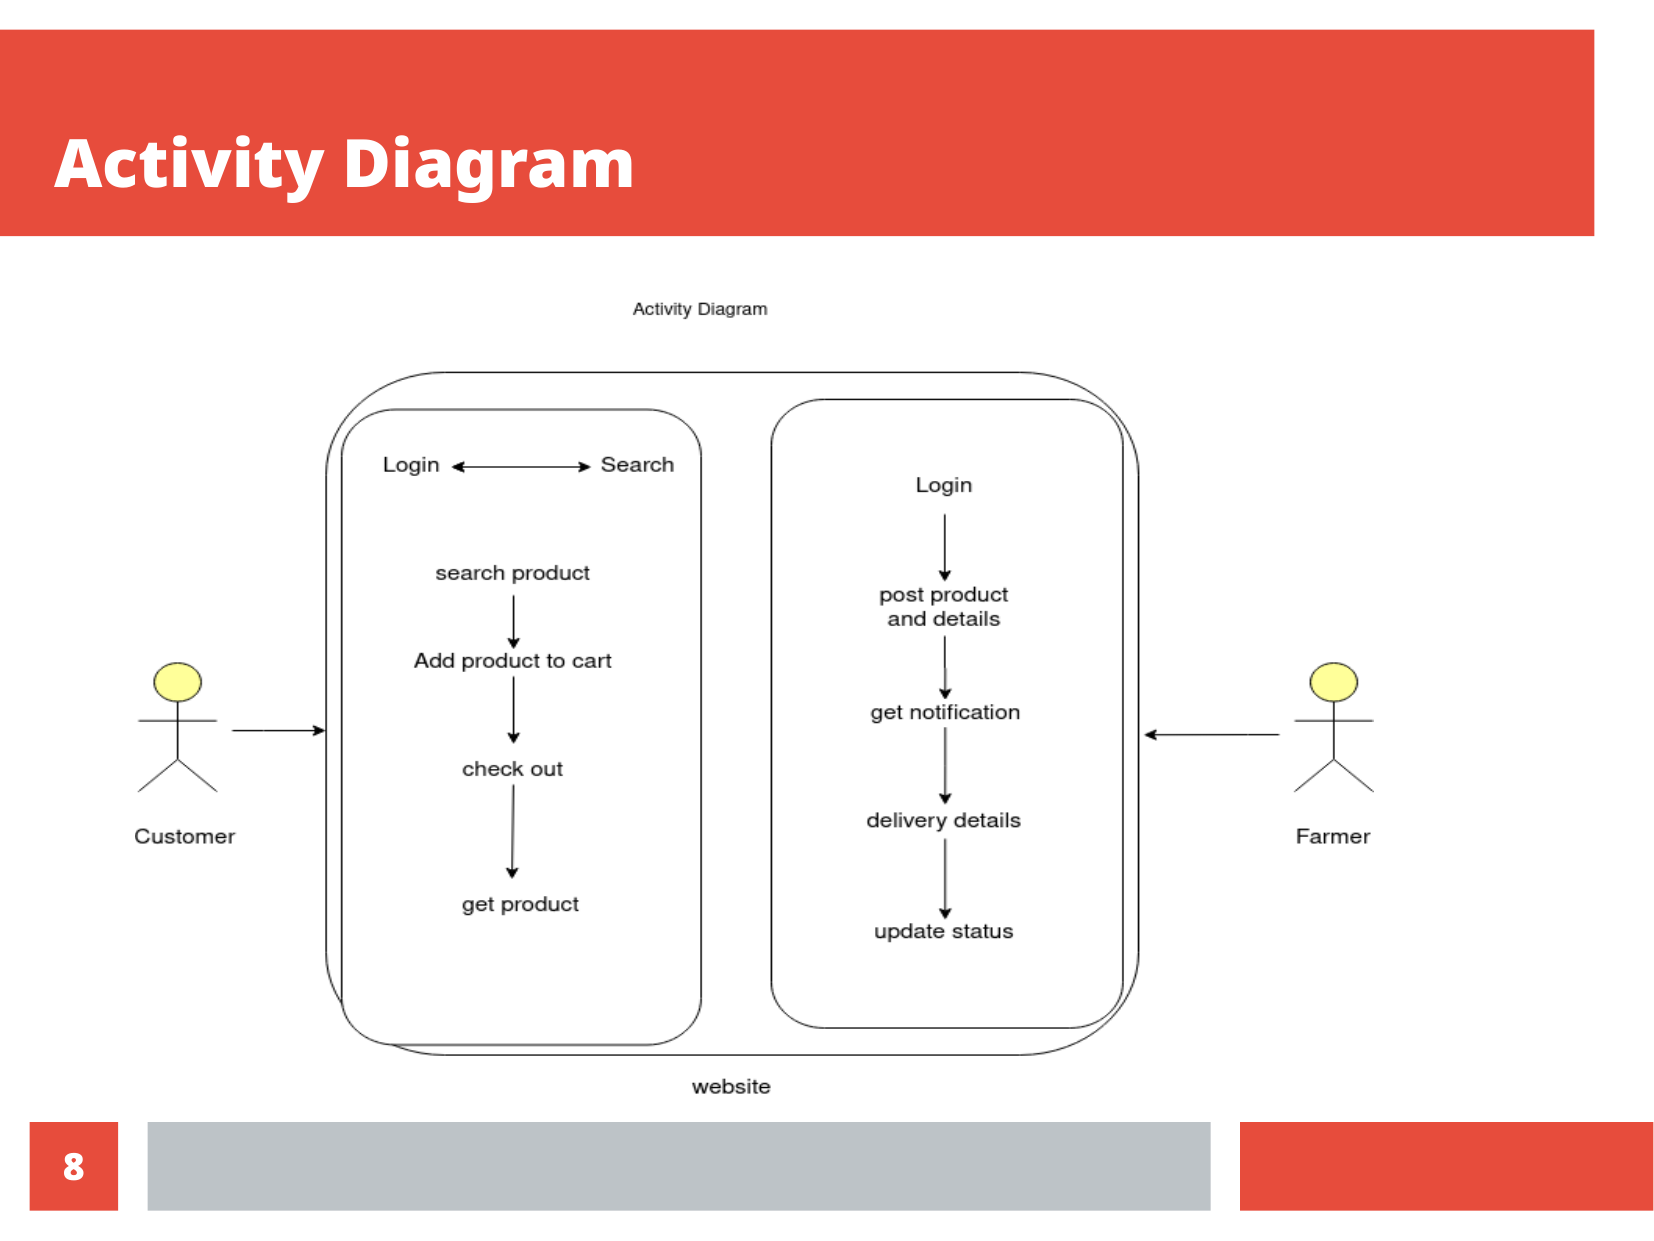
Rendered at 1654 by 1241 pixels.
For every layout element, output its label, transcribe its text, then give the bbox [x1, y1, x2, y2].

picture [135, 284, 1374, 1111]
title Activity Diagram [54, 59, 1591, 207]
